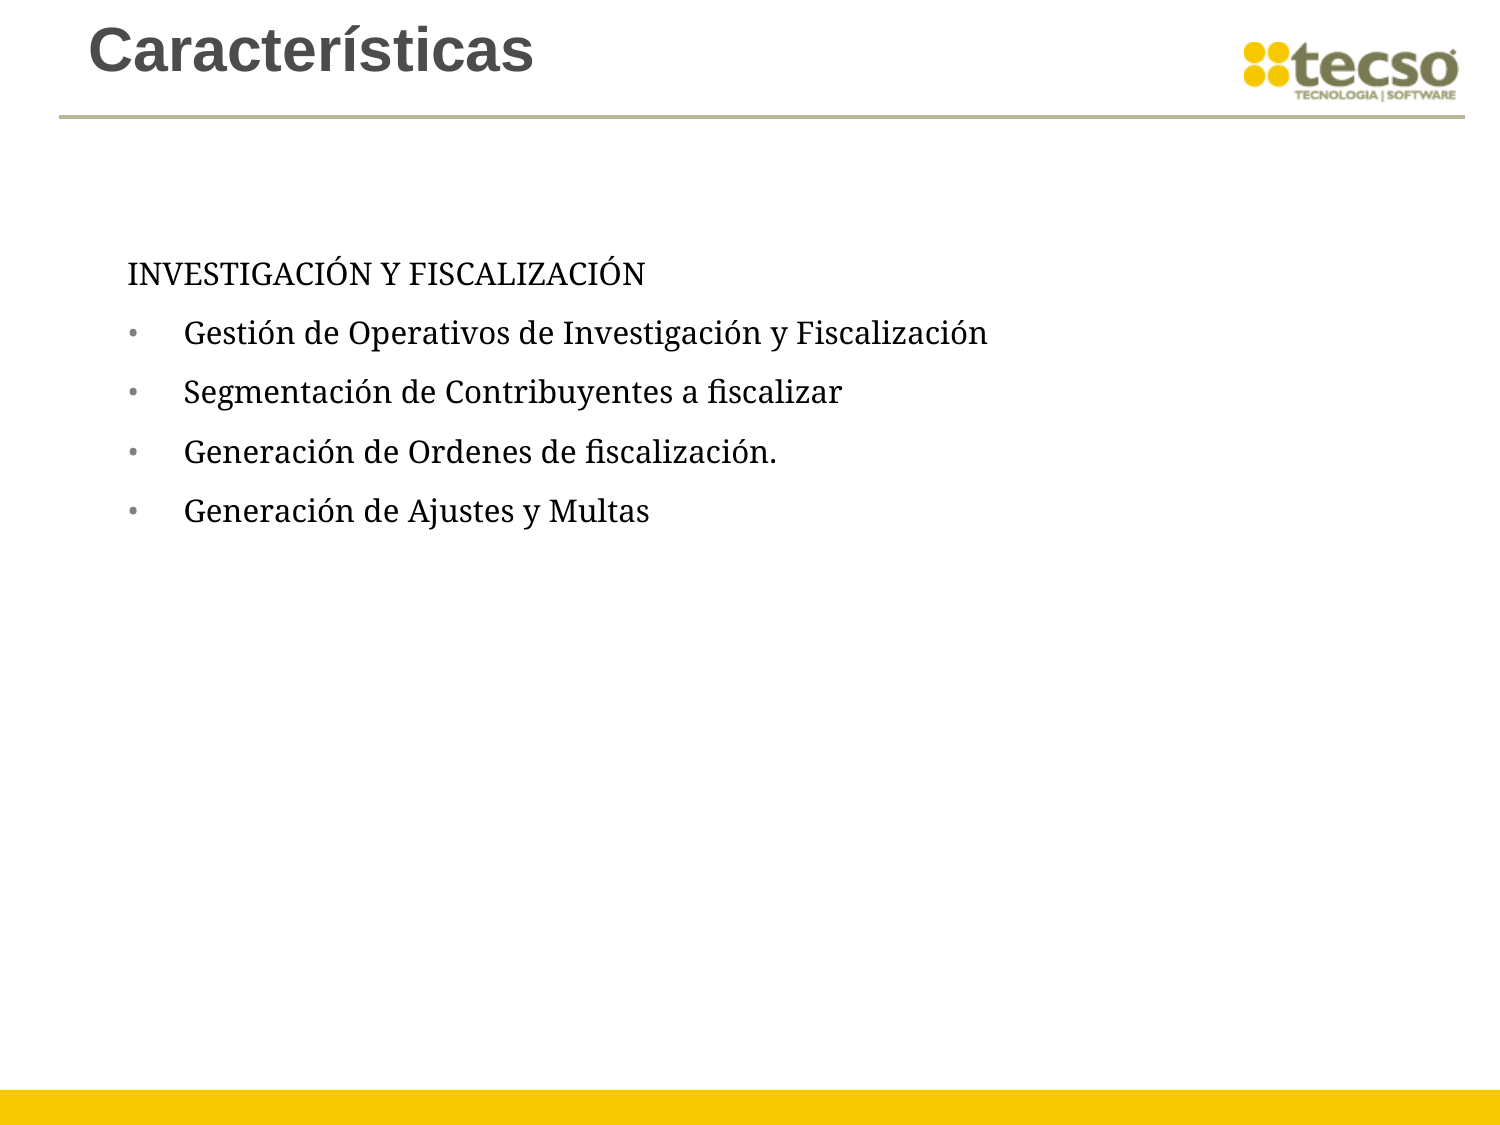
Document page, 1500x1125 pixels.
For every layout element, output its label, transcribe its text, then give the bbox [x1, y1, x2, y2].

picture [1244, 42, 1459, 102]
list INVESTIGACIÓN Y FISCALIZACIÓN Gestión de Operativos de Investigación y Fiscalización Segmentación de Contribuyentes a fiscalizar Generación de Ordenes de fiscalización. Generación de Ajustes y Multas [112, 184, 1426, 1013]
title Características [73, 6, 1238, 211]
